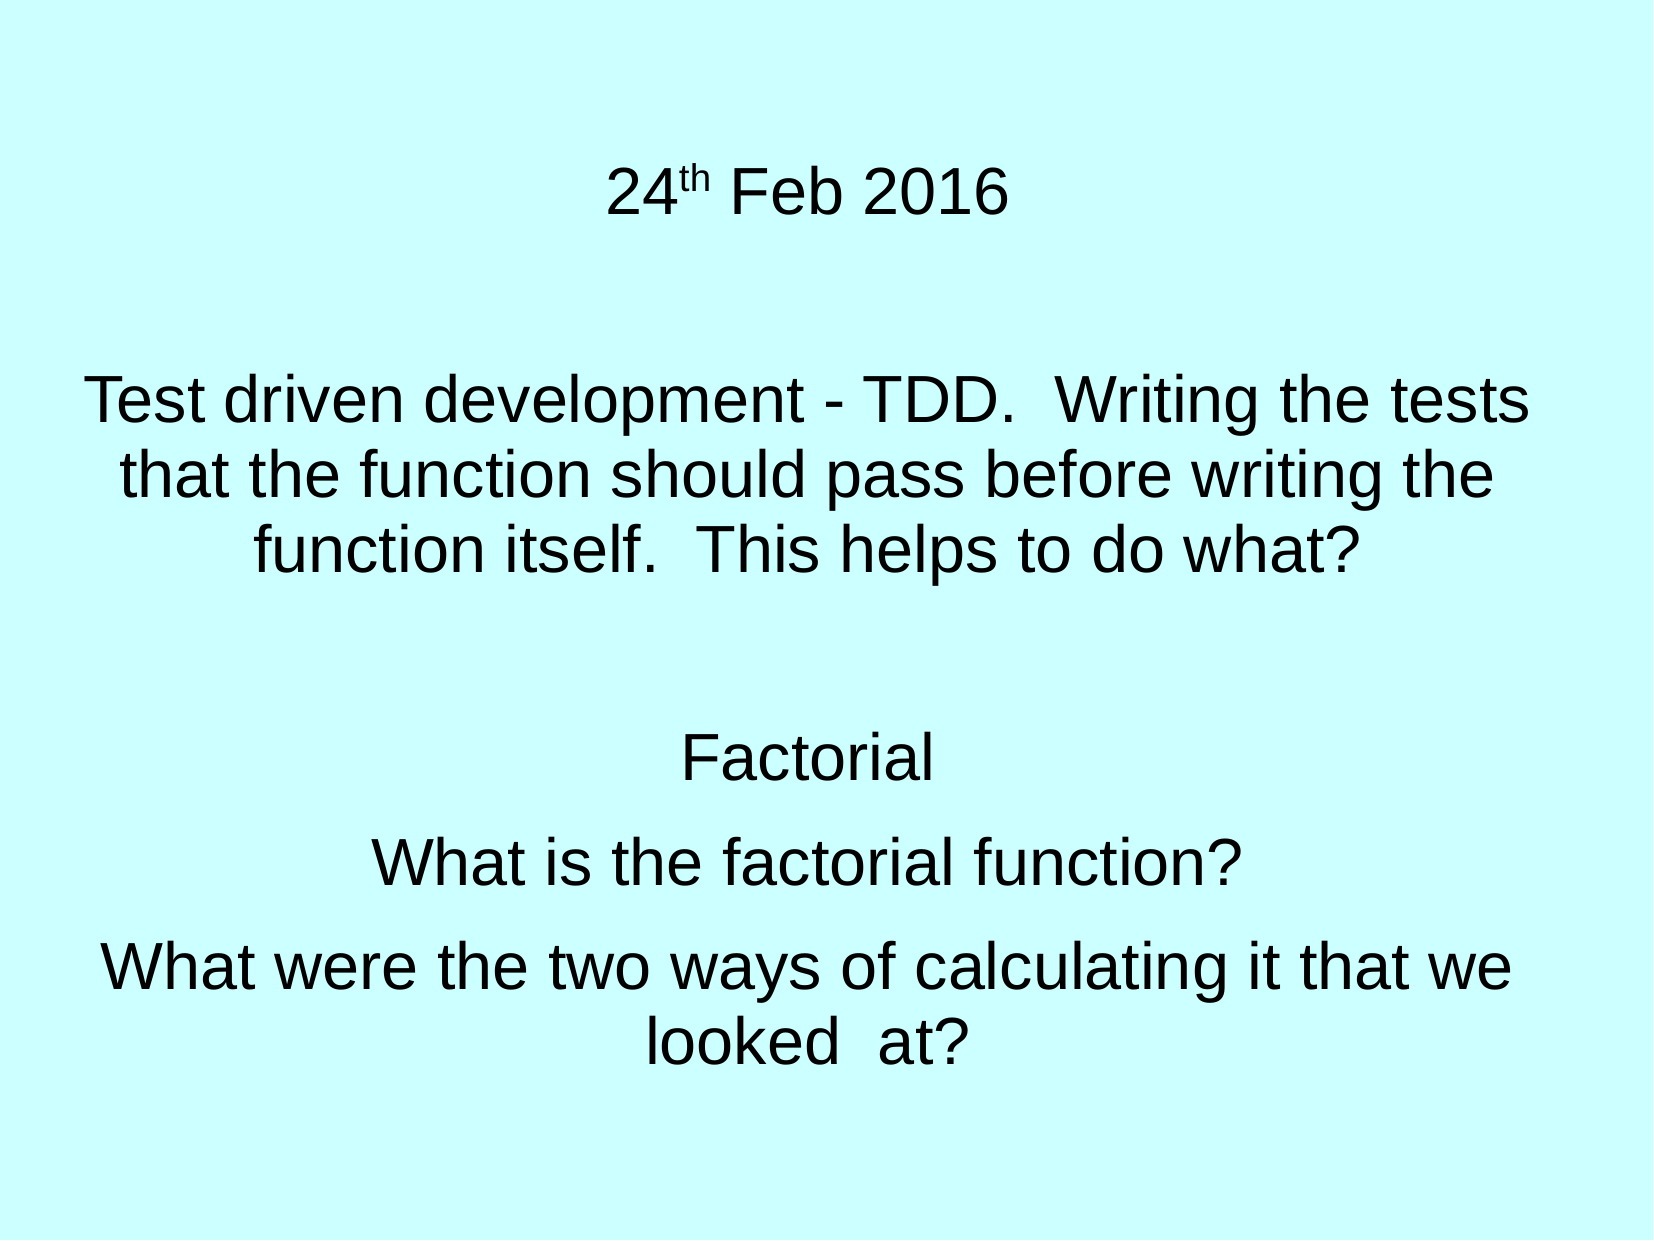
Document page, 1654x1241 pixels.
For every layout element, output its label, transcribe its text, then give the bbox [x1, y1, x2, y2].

list 24th Feb 2016 Test driven development - TDD. Writing the tests that the function should pass before writing the function itself. This helps to do what? Factorial What is the factorial function? What were the two ways of calculating it that we looked at? [80, 49, 1536, 1170]
